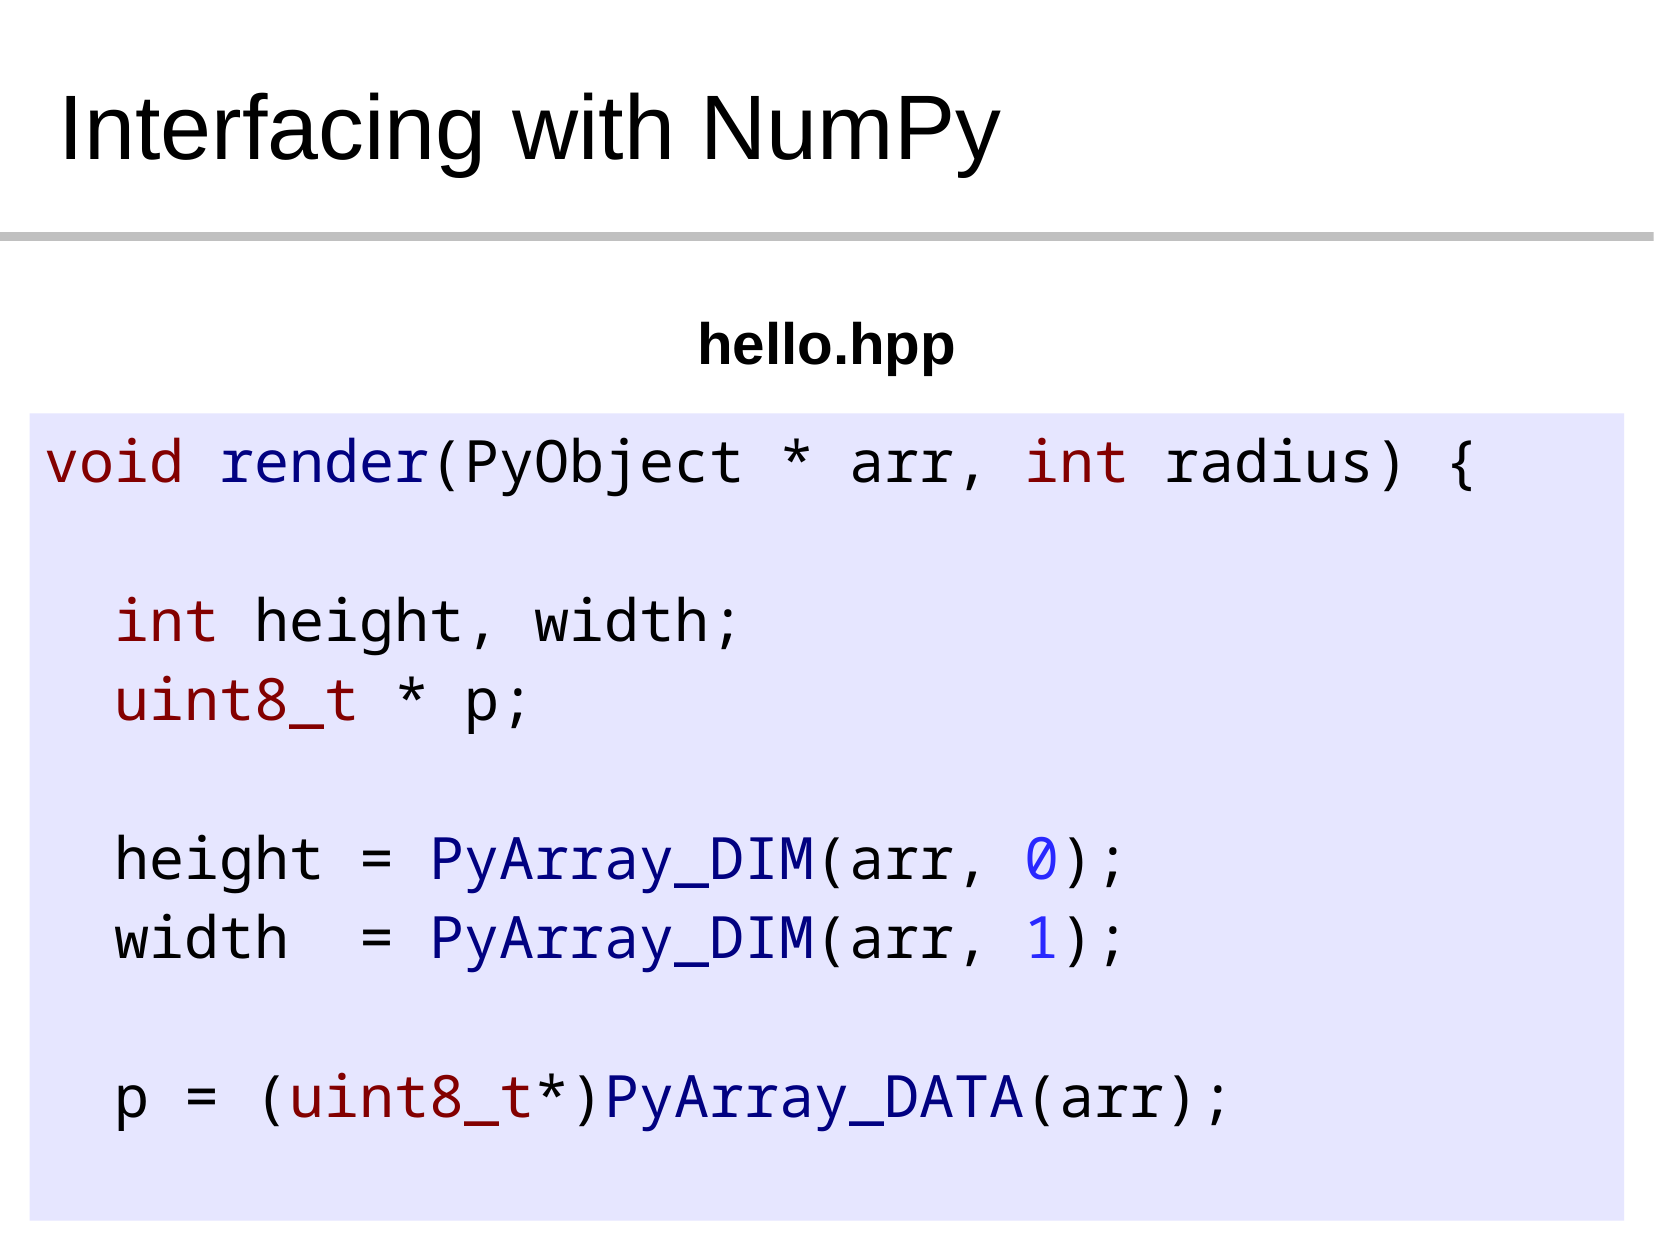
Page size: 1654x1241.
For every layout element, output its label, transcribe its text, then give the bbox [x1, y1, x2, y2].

text_box hello.hpp [88, 304, 1565, 384]
title Interfacing with NumPy [59, 49, 1595, 207]
text_box void render(PyObject * arr, int radius) { int height, width; uint8_t * p; height = PyArray_DIM(arr, 0); width = PyArray_DIM(arr, 1); p = (uint8_t*)PyArray_DATA(arr); [29, 413, 1625, 1011]
